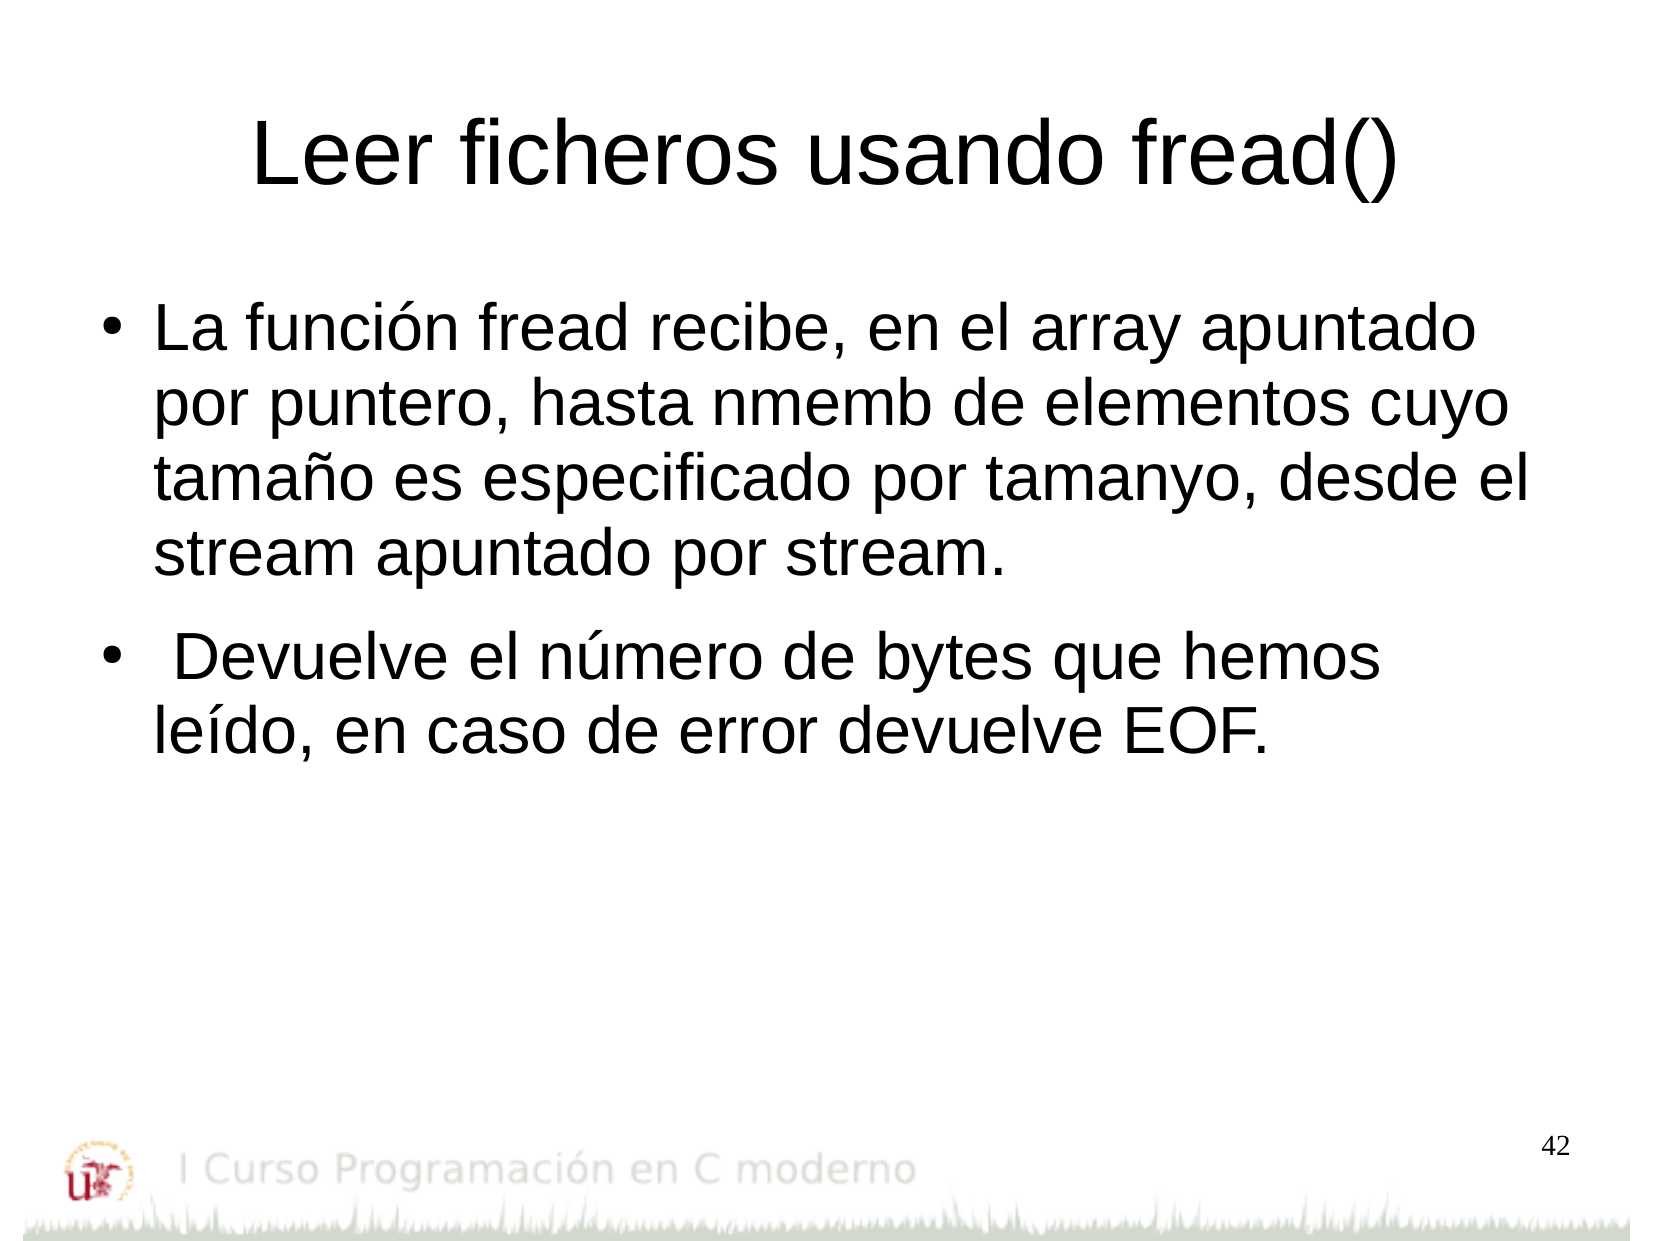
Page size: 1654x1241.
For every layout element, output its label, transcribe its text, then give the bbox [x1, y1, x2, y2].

list La función fread recibe, en el array apuntado por puntero, hasta nmemb de elementos cuyo tamaño es especificado por tamanyo, desde el stream apuntado por stream. Devuelve el número de bytes que hemos leído, en caso de error devuelve EOF. [82, 290, 1538, 1010]
title Leer ficheros usando fread() [82, 49, 1571, 257]
picture [23, 1136, 1630, 1241]
